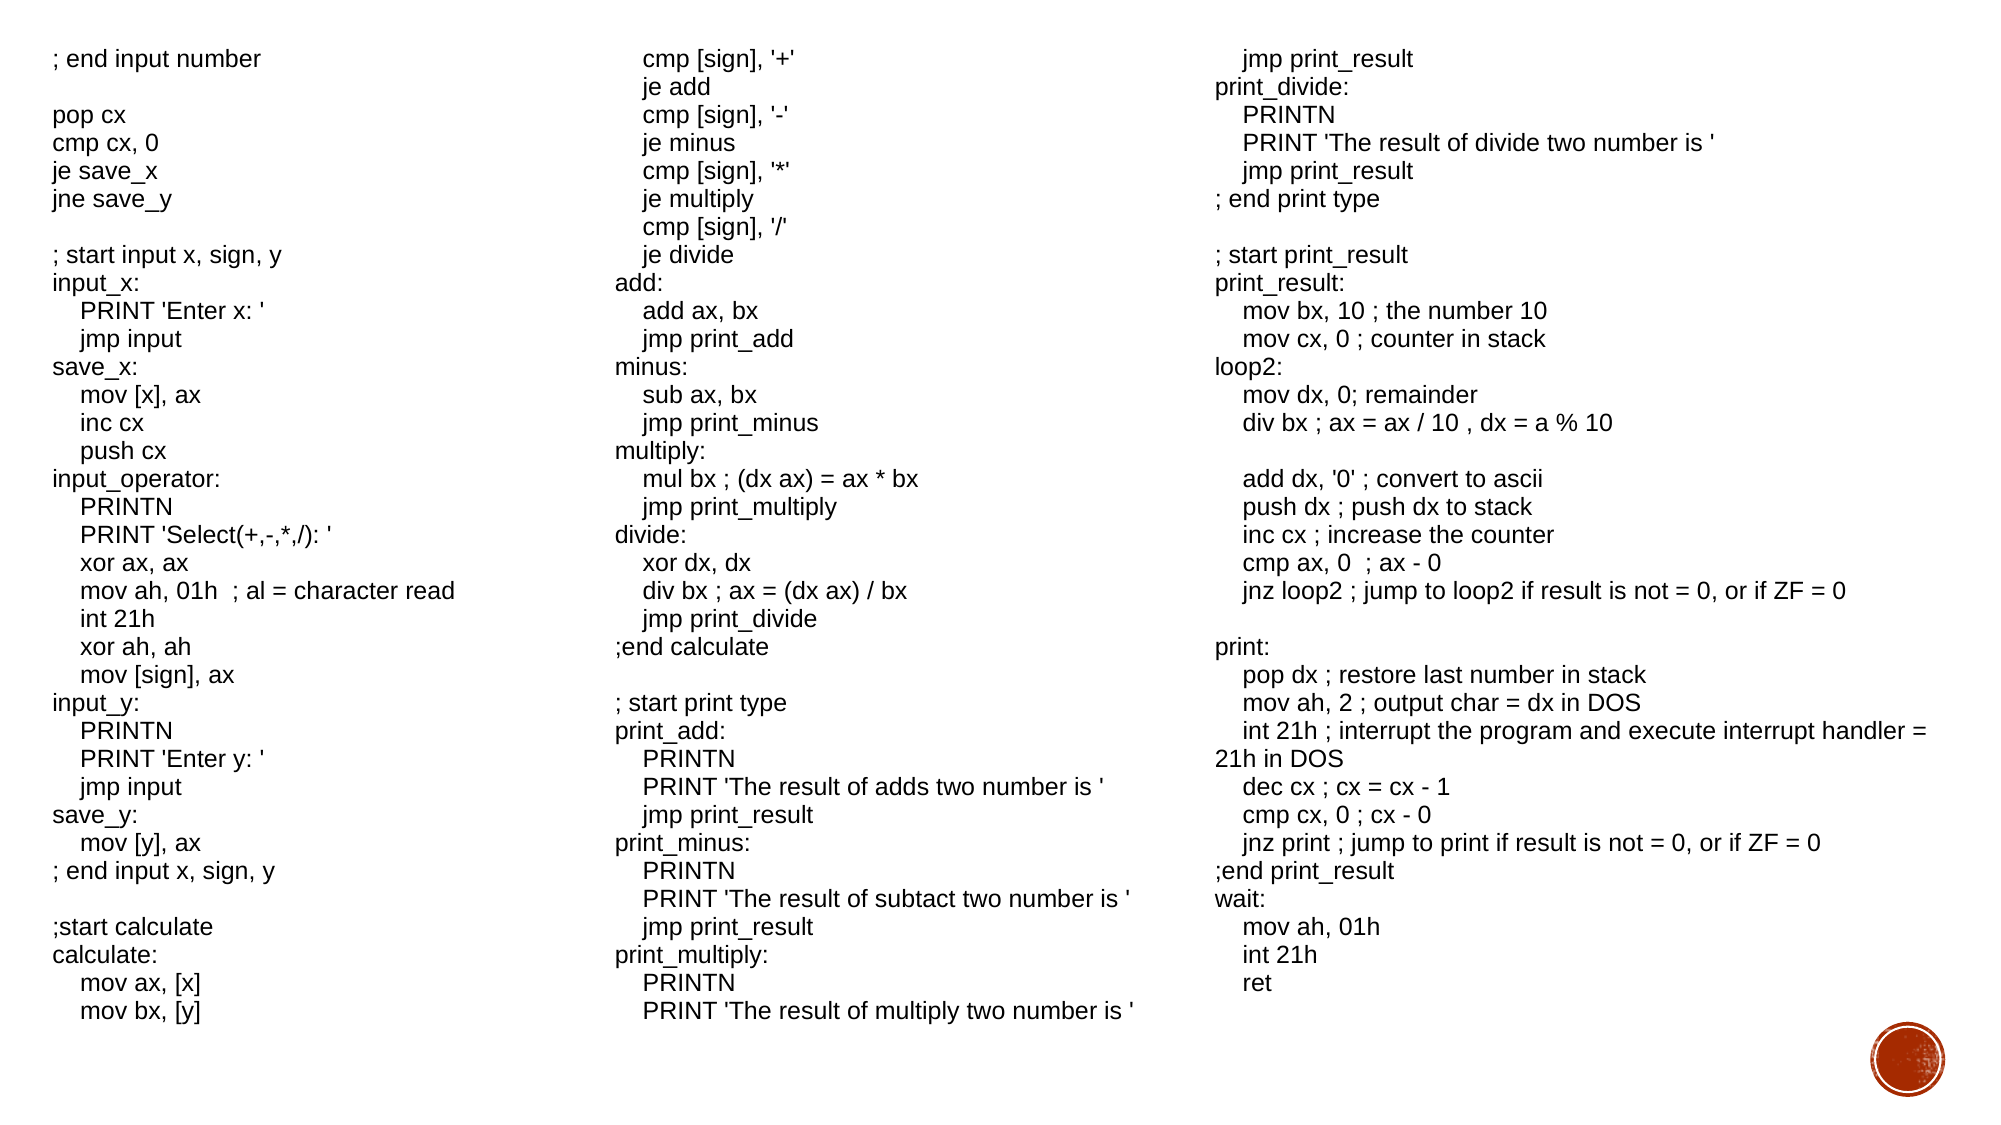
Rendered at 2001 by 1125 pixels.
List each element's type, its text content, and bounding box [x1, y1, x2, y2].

text_box cmp [sign], '+' je add cmp [sign], '-' je minus cmp [sign], '*' je multiply cmp [sign], '/' je divide add: add ax, bx jmp print_add minus: sub ax, bx jmp print_minus multiply: mul bx ; (dx ax) = ax * bx jmp print_multiply divide: xor dx, dx div bx ; ax = (dx ax) / bx jmp print_divide ;end calculate ; start print type print_add: PRINTN PRINT 'The result of adds two number is ' jmp print_result print_minus: PRINTN PRINT 'The result of subtact two number is ' jmp print_result print_multiply: PRINTN PRINT 'The result of multiply two number is ' [600, 37, 1200, 1088]
text_box ; end input number pop cx cmp cx, 0 je save_x jne save_y ; start input x, sign, y input_x: PRINT 'Enter x: ' jmp input save_x: mov [x], ax inc cx push cx input_operator: PRINTN PRINT 'Select(+,-,*,/): ' xor ax, ax mov ah, 01h ; al = character read int 21h xor ah, ah mov [sign], ax input_y: PRINTN PRINT 'Enter y: ' jmp input save_y: mov [y], ax ; end input x, sign, y ;start calculate calculate: mov ax, [x] mov bx, [y] [37, 37, 600, 1088]
picture [1883, 1088, 1932, 1097]
text_box jmp print_result print_divide: PRINTN PRINT 'The result of divide two number is ' jmp print_result ; end print type ; start print_result print_result: mov bx, 10 ; the number 10 mov cx, 0 ; counter in stack loop2: mov dx, 0; remainder div bx ; ax = ax / 10 , dx = a % 10 add dx, '0' ; convert to ascii push dx ; push dx to stack inc cx ; increase the counter cmp ax, 0 ; ax - 0 jnz loop2 ; jump to loop2 if result is not = 0, or if ZF = 0 print: pop dx ; restore last number in stack mov ah, 2 ; output char = dx in DOS int 21h ; interrupt the program and execute interrupt handler = 21h in DOS dec cx ; cx = cx - 1 cmp cx, 0 ; cx - 0 jnz print ; jump to print if result is not = 0, or if ZF = 0 ;end print_result wait: mov ah, 01h int 21h ret [1200, 37, 1951, 1088]
